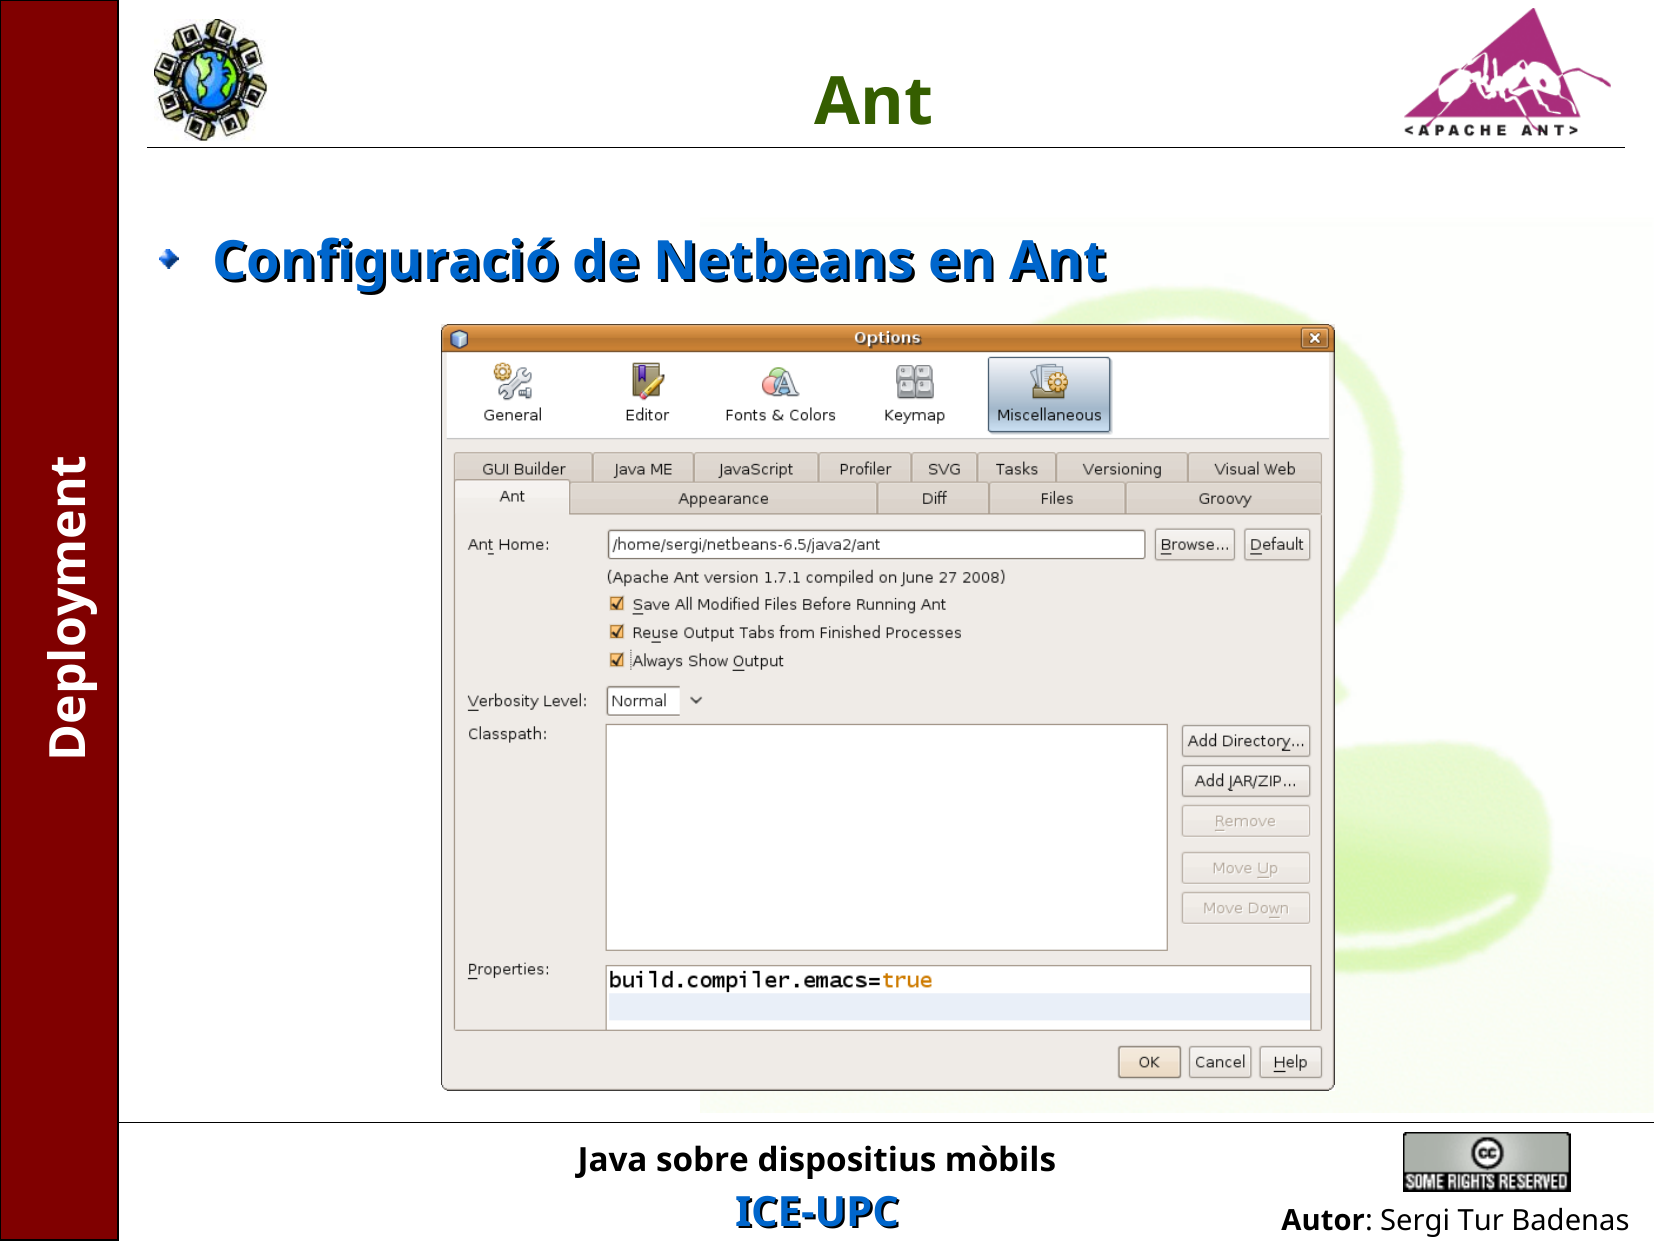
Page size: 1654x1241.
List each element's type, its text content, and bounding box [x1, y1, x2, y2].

list Configuració de Netbeans en Ant [141, 221, 1630, 1057]
picture [154, 19, 268, 56]
title Ant [1613, 56, 1619, 141]
title Ant [129, 56, 1402, 141]
picture [1403, 1132, 1571, 1192]
picture [1402, 7, 1613, 141]
picture [441, 217, 1654, 1113]
